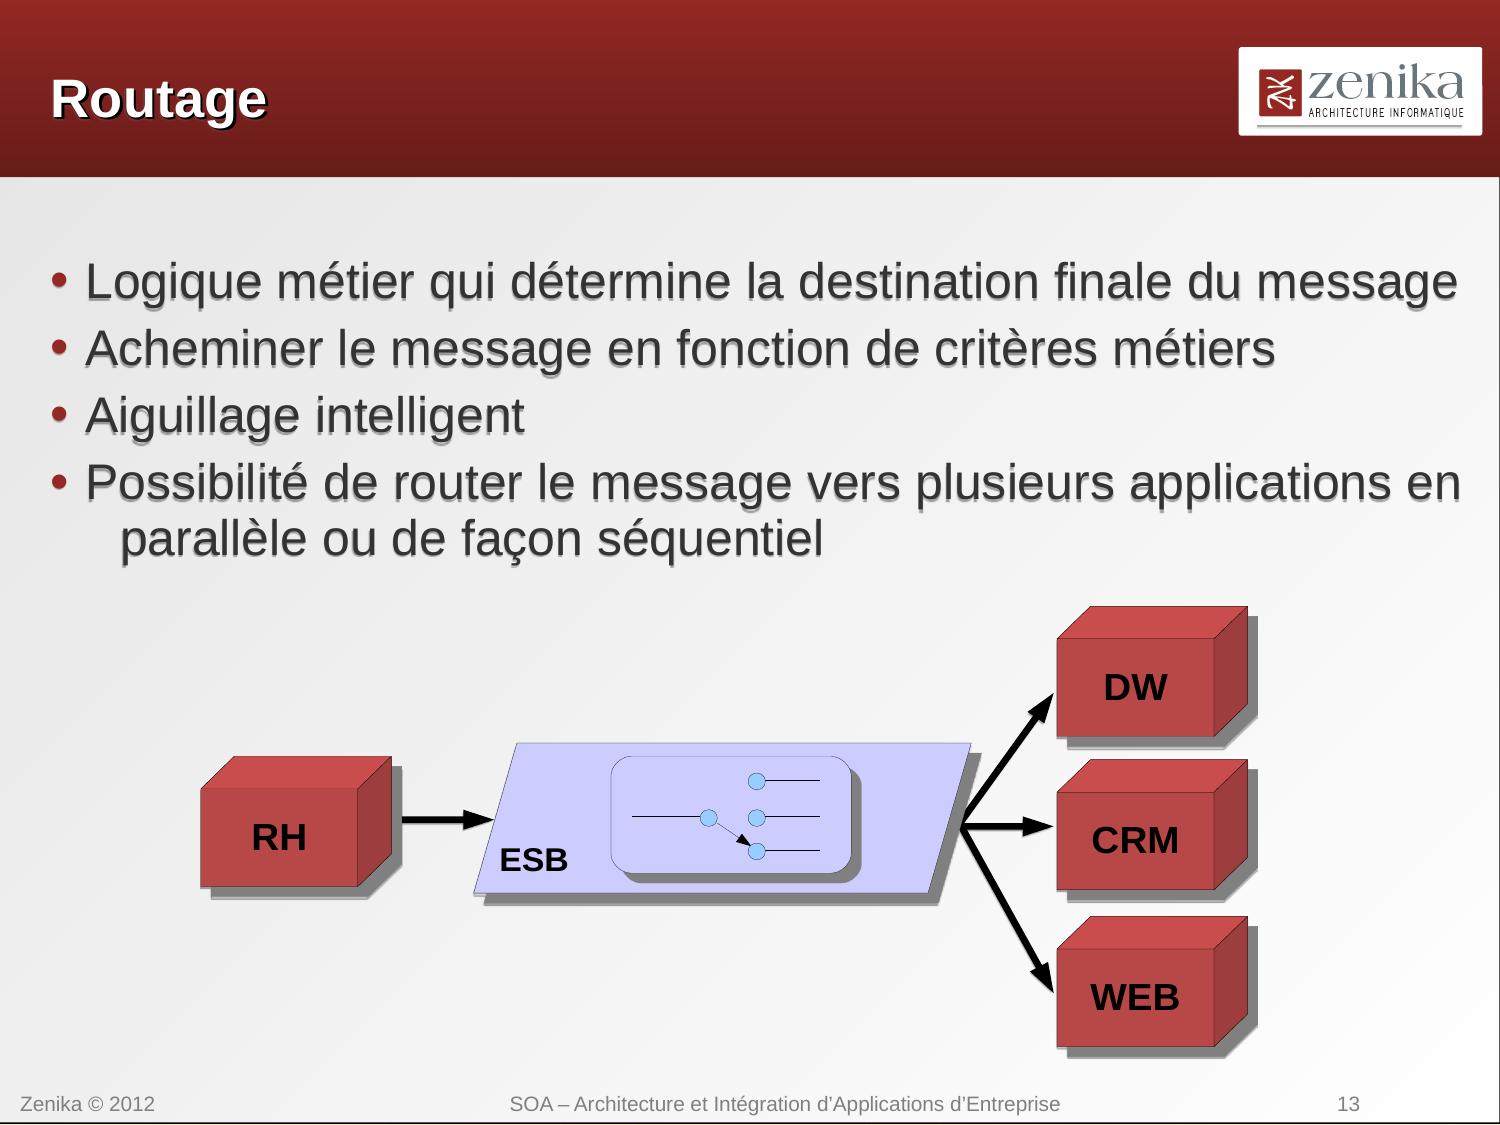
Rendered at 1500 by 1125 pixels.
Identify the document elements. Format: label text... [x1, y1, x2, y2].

subtitle Logique métier qui détermine la destination finale du message Acheminer le message en fonction de critères métiers Aiguillage intelligent Possibilité de router le message vers plusieurs applications en parallèle ou de façon séquentiel [50, 249, 1477, 1064]
title Routage [50, 22, 1206, 172]
picture [200, 606, 1258, 1058]
